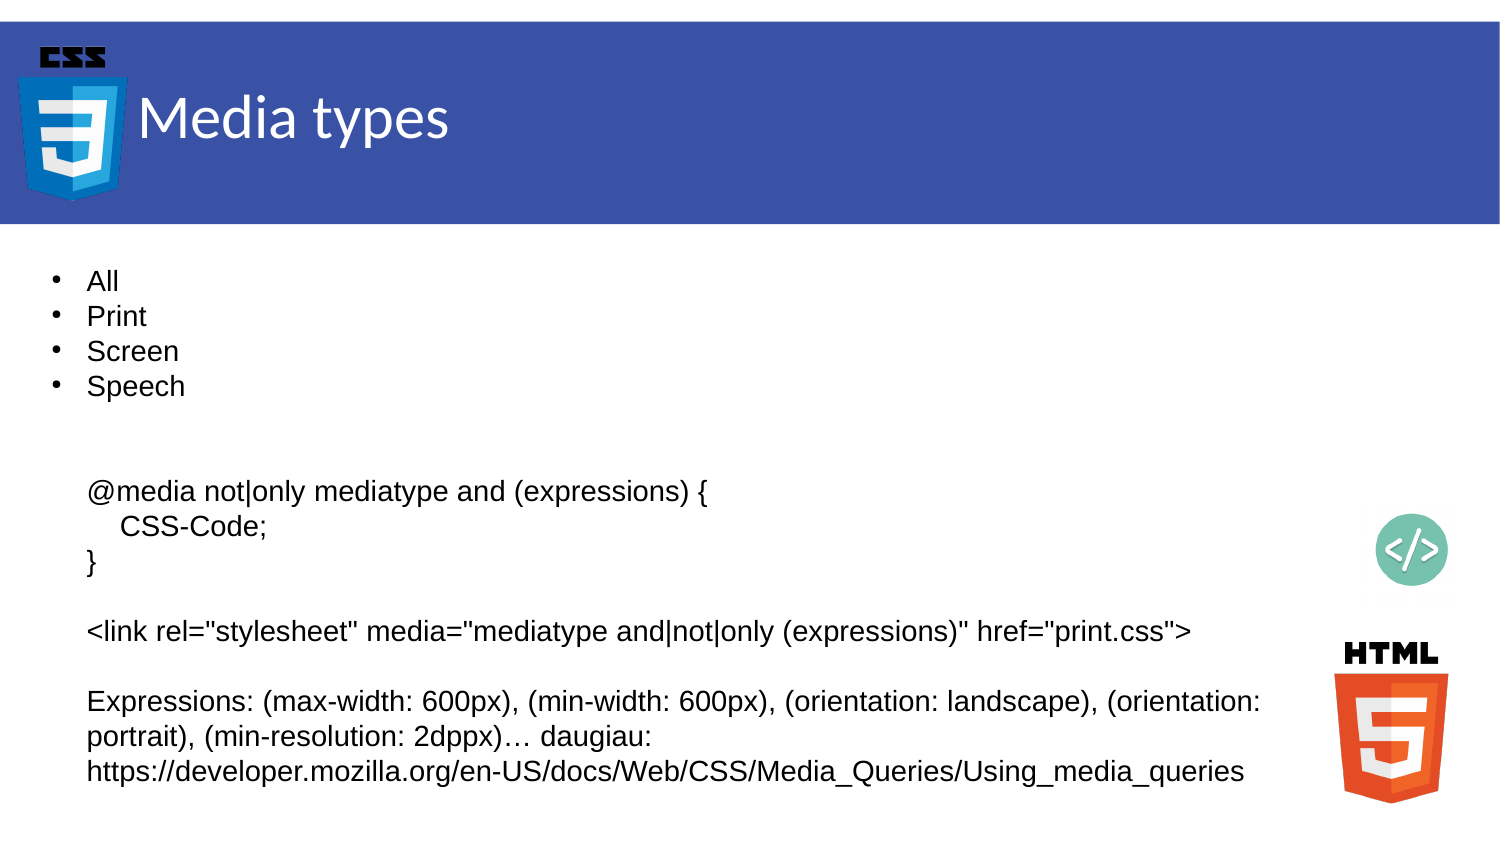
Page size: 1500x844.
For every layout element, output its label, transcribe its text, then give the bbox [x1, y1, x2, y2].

picture [1358, 496, 1465, 603]
title Media types [128, 72, 1500, 167]
picture [17, 46, 128, 201]
text_box All Print Screen Speech @media not|only mediatype and (expressions) { CSS-Code; } <link rel="stylesheet" media="mediatype and|not|only (expressions)" href="print.css"> Expressions: (max-width: 600px), (min-width: 600px), (orientation: landscape), (orientation: portrait), (min-resolution: 2dppx)… daugiau: https://developer.mozilla.org/en-US/docs/Web/CSS/Media_Queries/Using_media_queries [36, 247, 1389, 789]
picture [1334, 641, 1449, 804]
